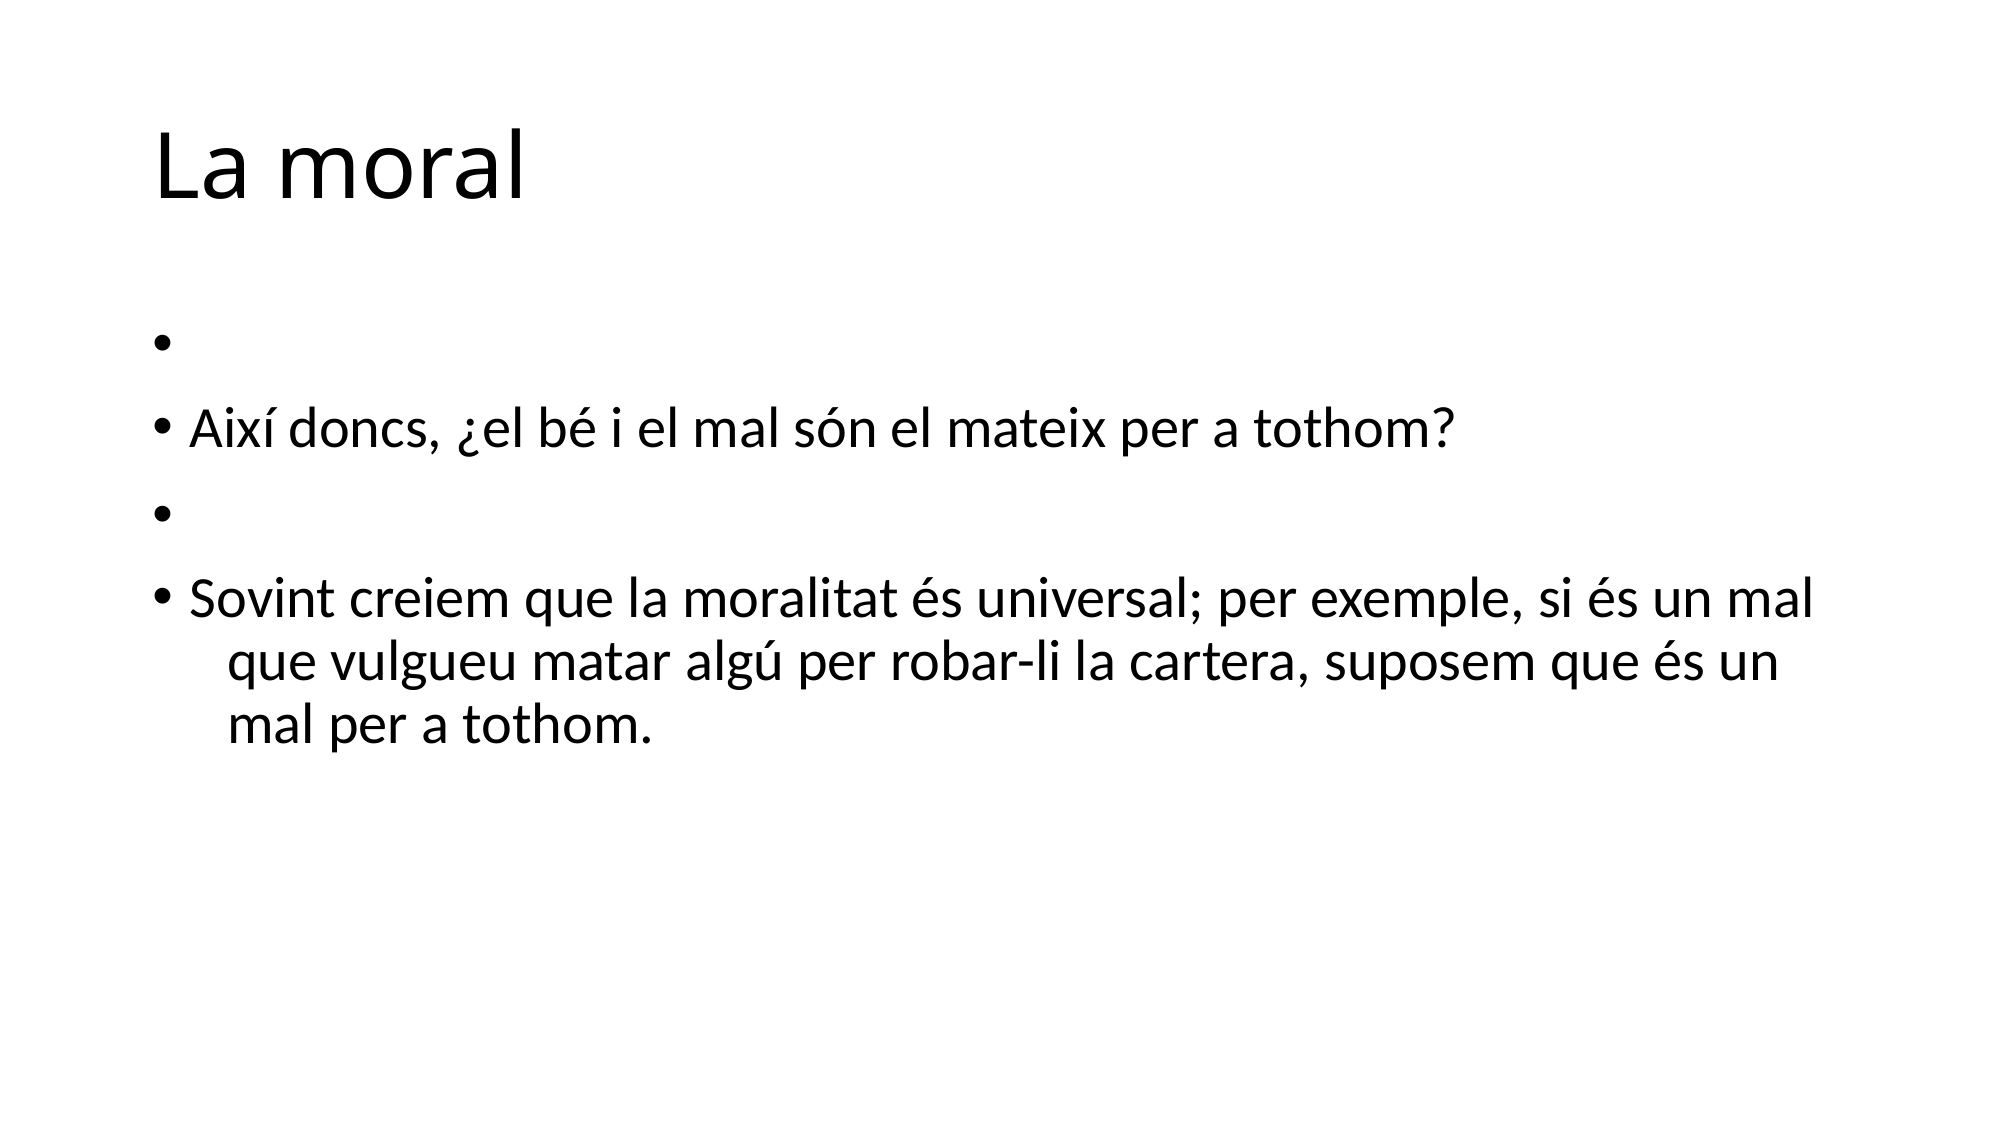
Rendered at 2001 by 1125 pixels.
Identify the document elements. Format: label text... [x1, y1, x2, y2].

title La moral [137, 59, 1863, 278]
list Així doncs, ¿el bé i el mal són el mateix per a tothom? Sovint creiem que la moralitat és universal; per exemple, si és un mal que vulgueu matar algú per robar-li la cartera, suposem que és un mal per a tothom. [137, 299, 1863, 1014]
